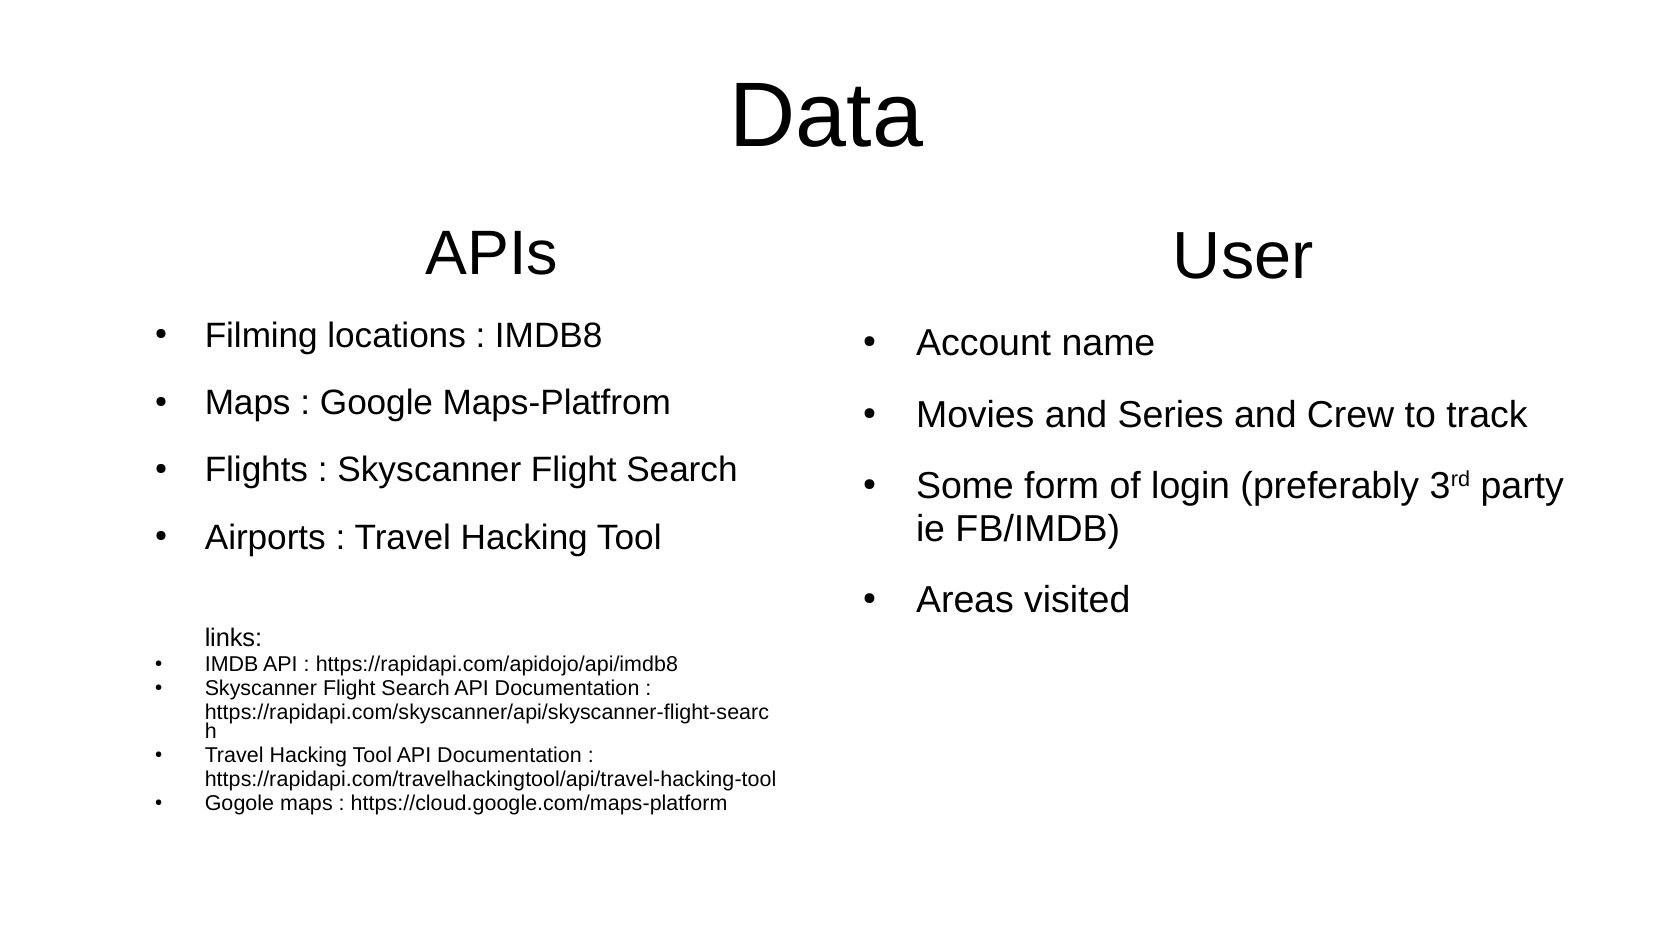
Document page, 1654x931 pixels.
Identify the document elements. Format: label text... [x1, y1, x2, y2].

title Data [82, 37, 1571, 193]
list User Account name Movies and Series and Crew to track Some form of login (preferably 3rd party ie FB/IMDB) Areas visited [845, 217, 1571, 827]
list APIs Filming locations : IMDB8 Maps : Google Maps-Platfrom Flights : Skyscanner Flight Search Airports : Travel Hacking Tool links: IMDB API : https://rapidapi.com/apidojo/api/imdb8 Skyscanner Flight Search API Documentation : https://rapidapi.com/skyscanner/api/skyscanner-flight-search Travel Hacking Tool API Documentation : https://rapidapi.com/travelhackingtool/api/travel-hacking-tool Gogole maps : https://cloud.google.com/maps-platform [82, 217, 780, 804]
